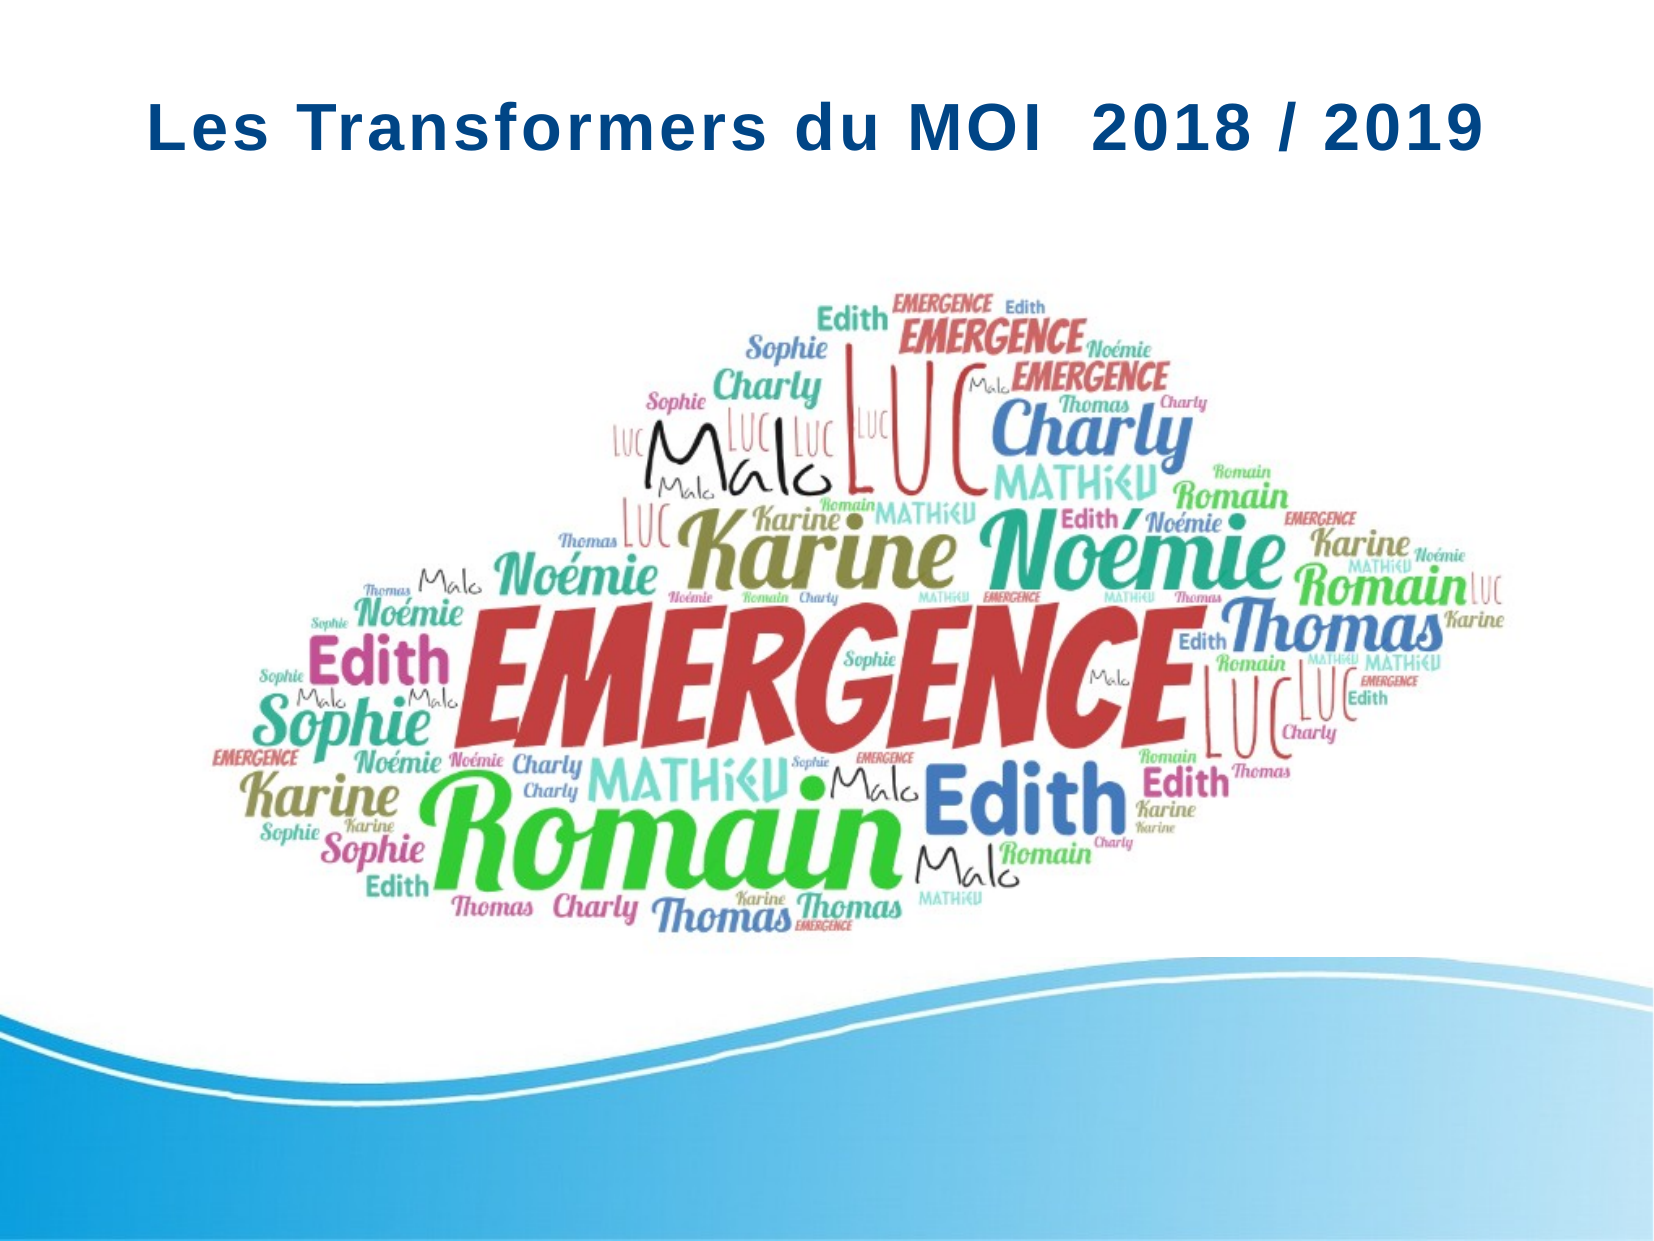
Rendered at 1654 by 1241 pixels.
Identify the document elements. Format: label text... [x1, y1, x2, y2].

picture [0, 252, 1654, 1241]
text_box Les Transformers du MOI 2018 / 2019 [47, 70, 1607, 179]
